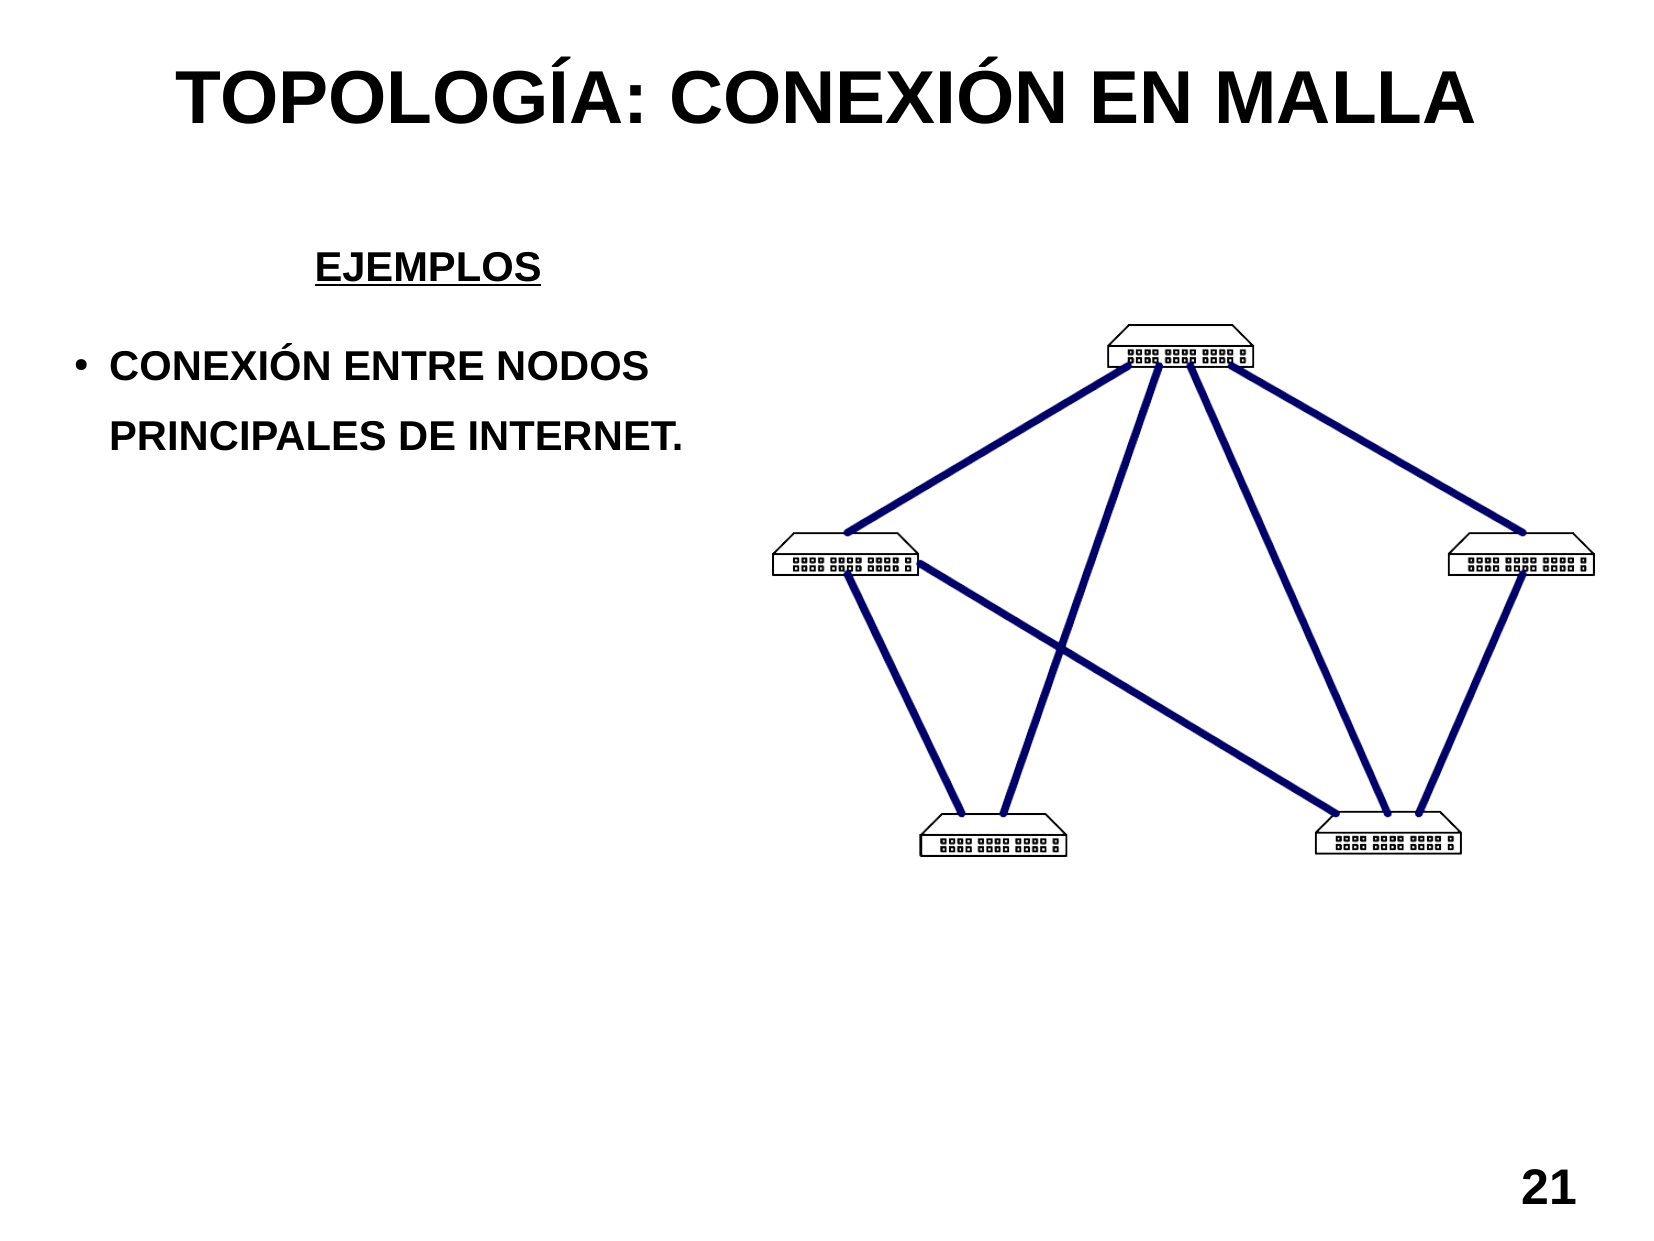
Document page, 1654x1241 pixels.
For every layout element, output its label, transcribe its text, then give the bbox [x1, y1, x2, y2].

text_box EJEMPLOS CONEXIÓN ENTRE NODOS PRINCIPALES DE INTERNET. [59, 236, 798, 1123]
title TOPOLOGÍA: CONEXIÓN EN MALLA [82, 23, 1571, 172]
picture [772, 324, 1595, 857]
text_box <número> [1506, 1151, 1654, 1223]
